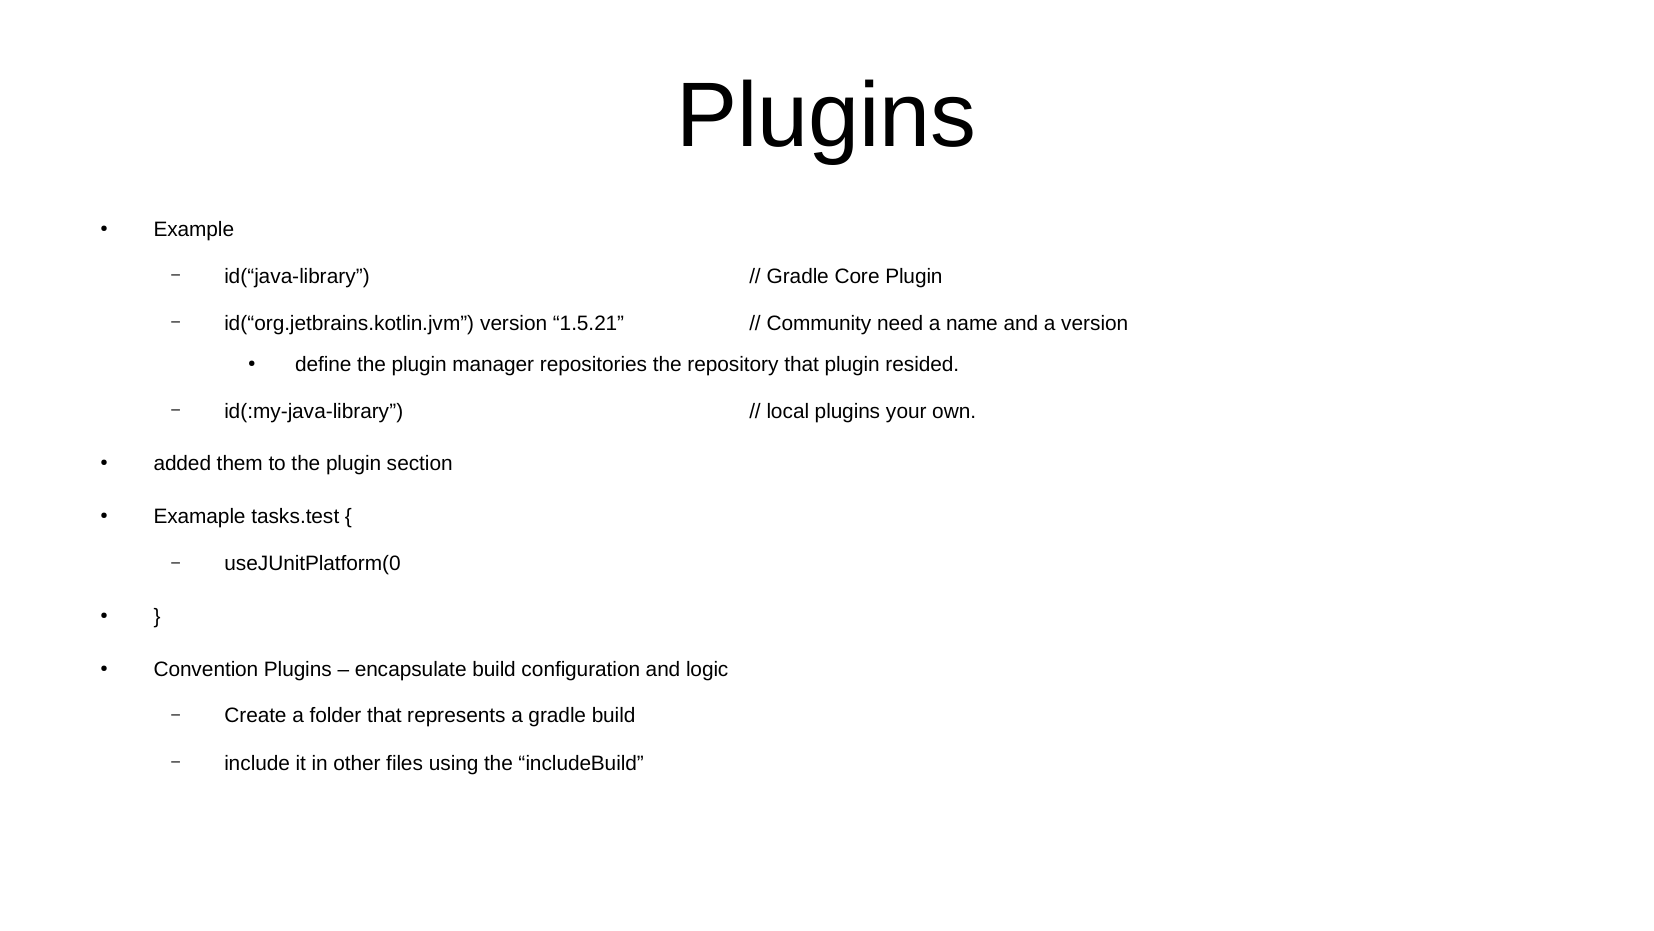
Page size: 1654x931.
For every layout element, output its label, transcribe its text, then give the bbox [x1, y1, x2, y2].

list Example id(“java-library”) // Gradle Core Plugin id(“org.jetbrains.kotlin.jvm”) version “1.5.21” // Community need a name and a version define the plugin manager repositories the repository that plugin resided. id(:my-java-library”) // local plugins your own. added them to the plugin section Examaple tasks.test { useJUnitPlatform(0 } Convention Plugins – encapsulate build configuration and logic Create a folder that represents a gradle build include it in other files using the “includeBuild” [82, 217, 1613, 901]
title Plugins [82, 37, 1571, 193]
